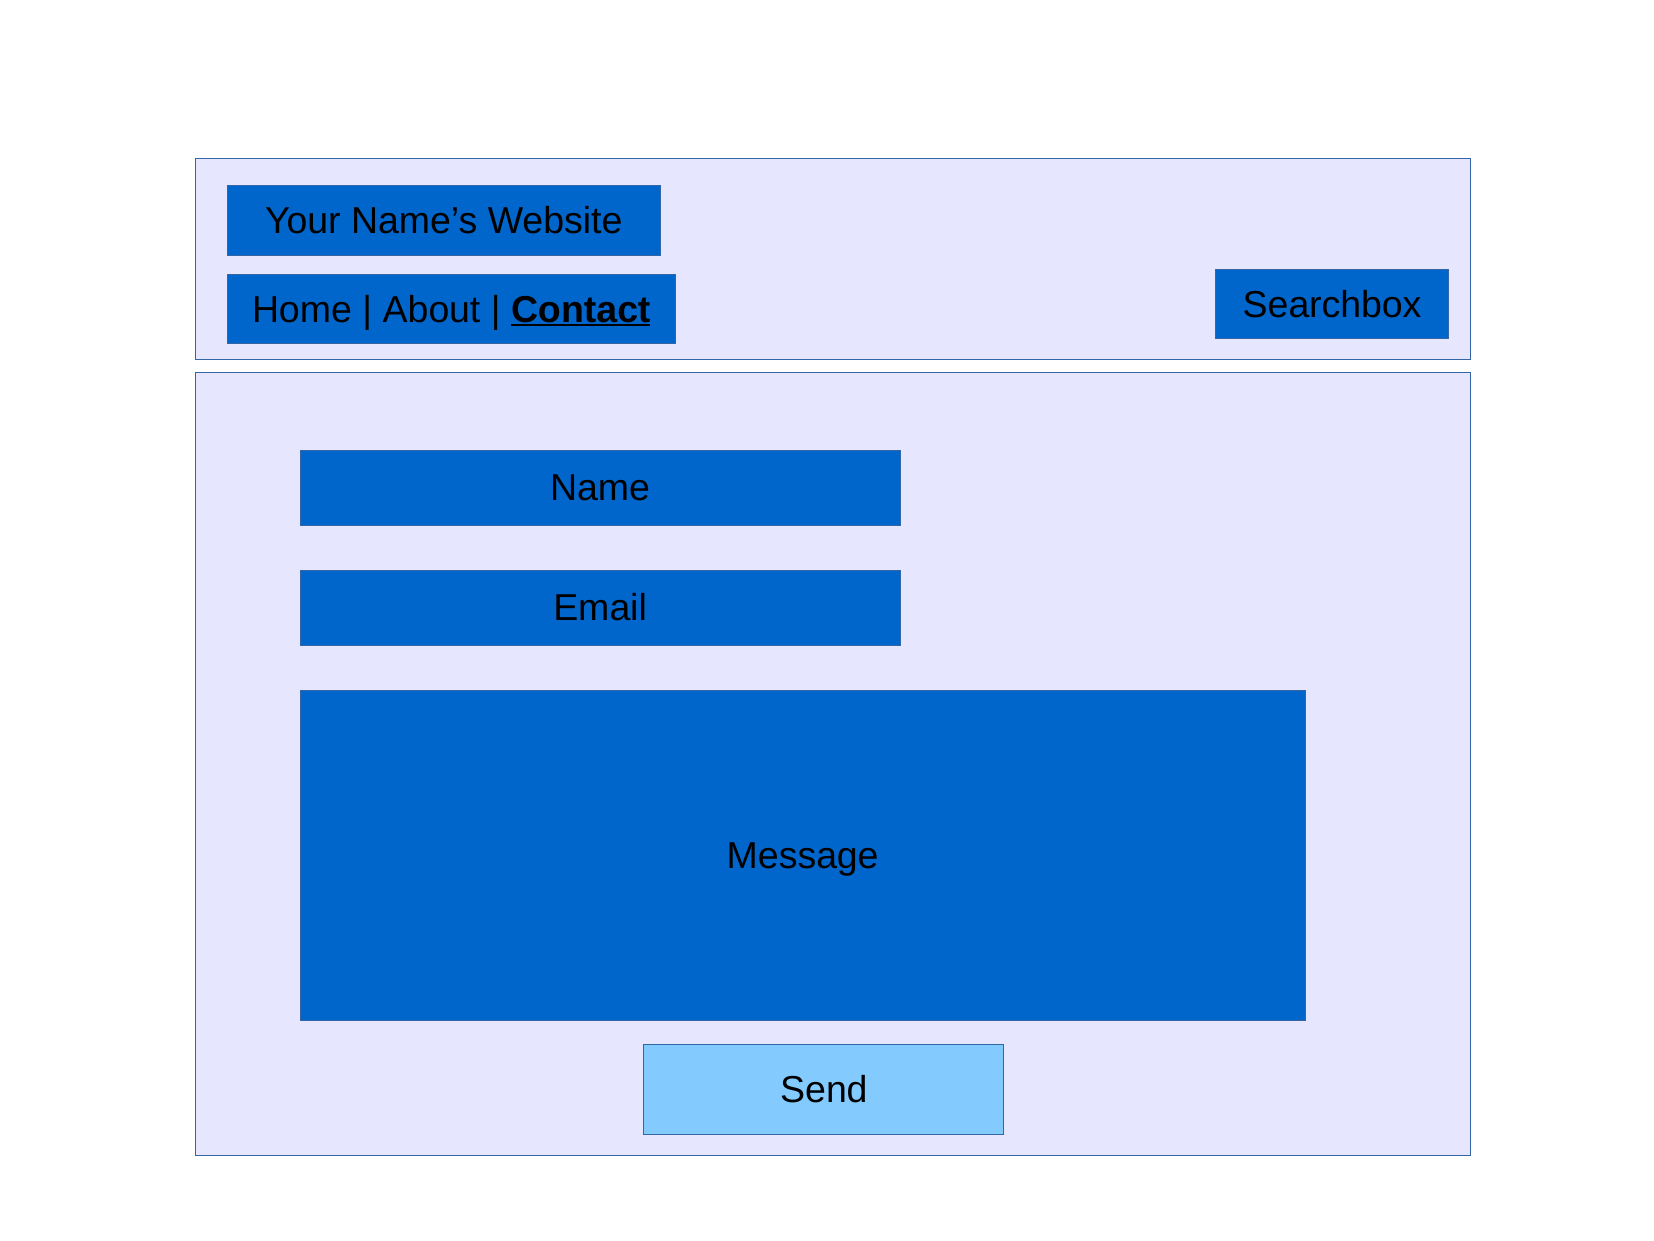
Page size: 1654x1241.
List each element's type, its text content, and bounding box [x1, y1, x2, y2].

text_box Message [300, 690, 1306, 1021]
text_box Home | About | Contact [227, 274, 676, 344]
text_box Name [300, 450, 901, 526]
text_box [195, 158, 1471, 360]
text_box Your Name’s Website [227, 185, 661, 256]
text_box Searchbox [1215, 269, 1449, 339]
text_box [195, 372, 1471, 1156]
text_box Email [300, 570, 901, 646]
text_box Send [643, 1044, 1004, 1135]
